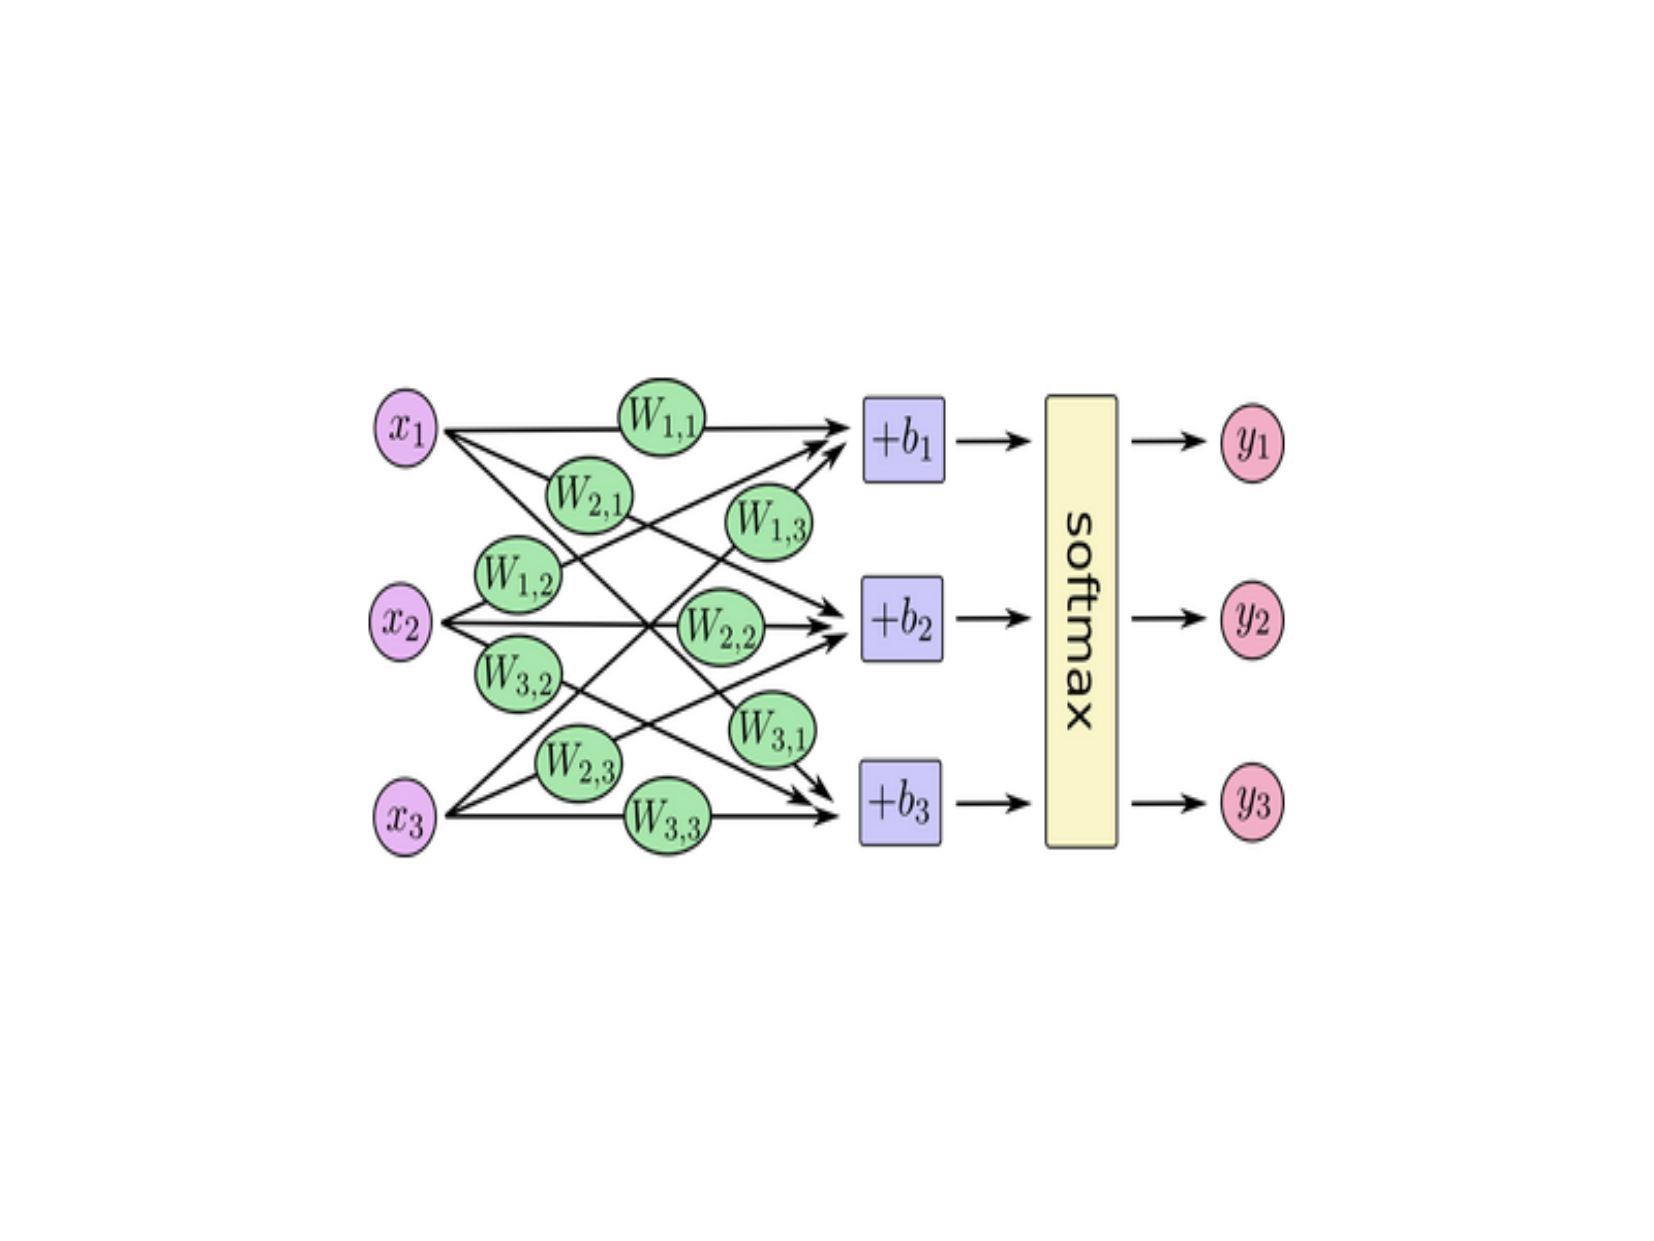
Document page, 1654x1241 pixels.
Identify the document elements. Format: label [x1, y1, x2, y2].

picture [303, 330, 1312, 888]
